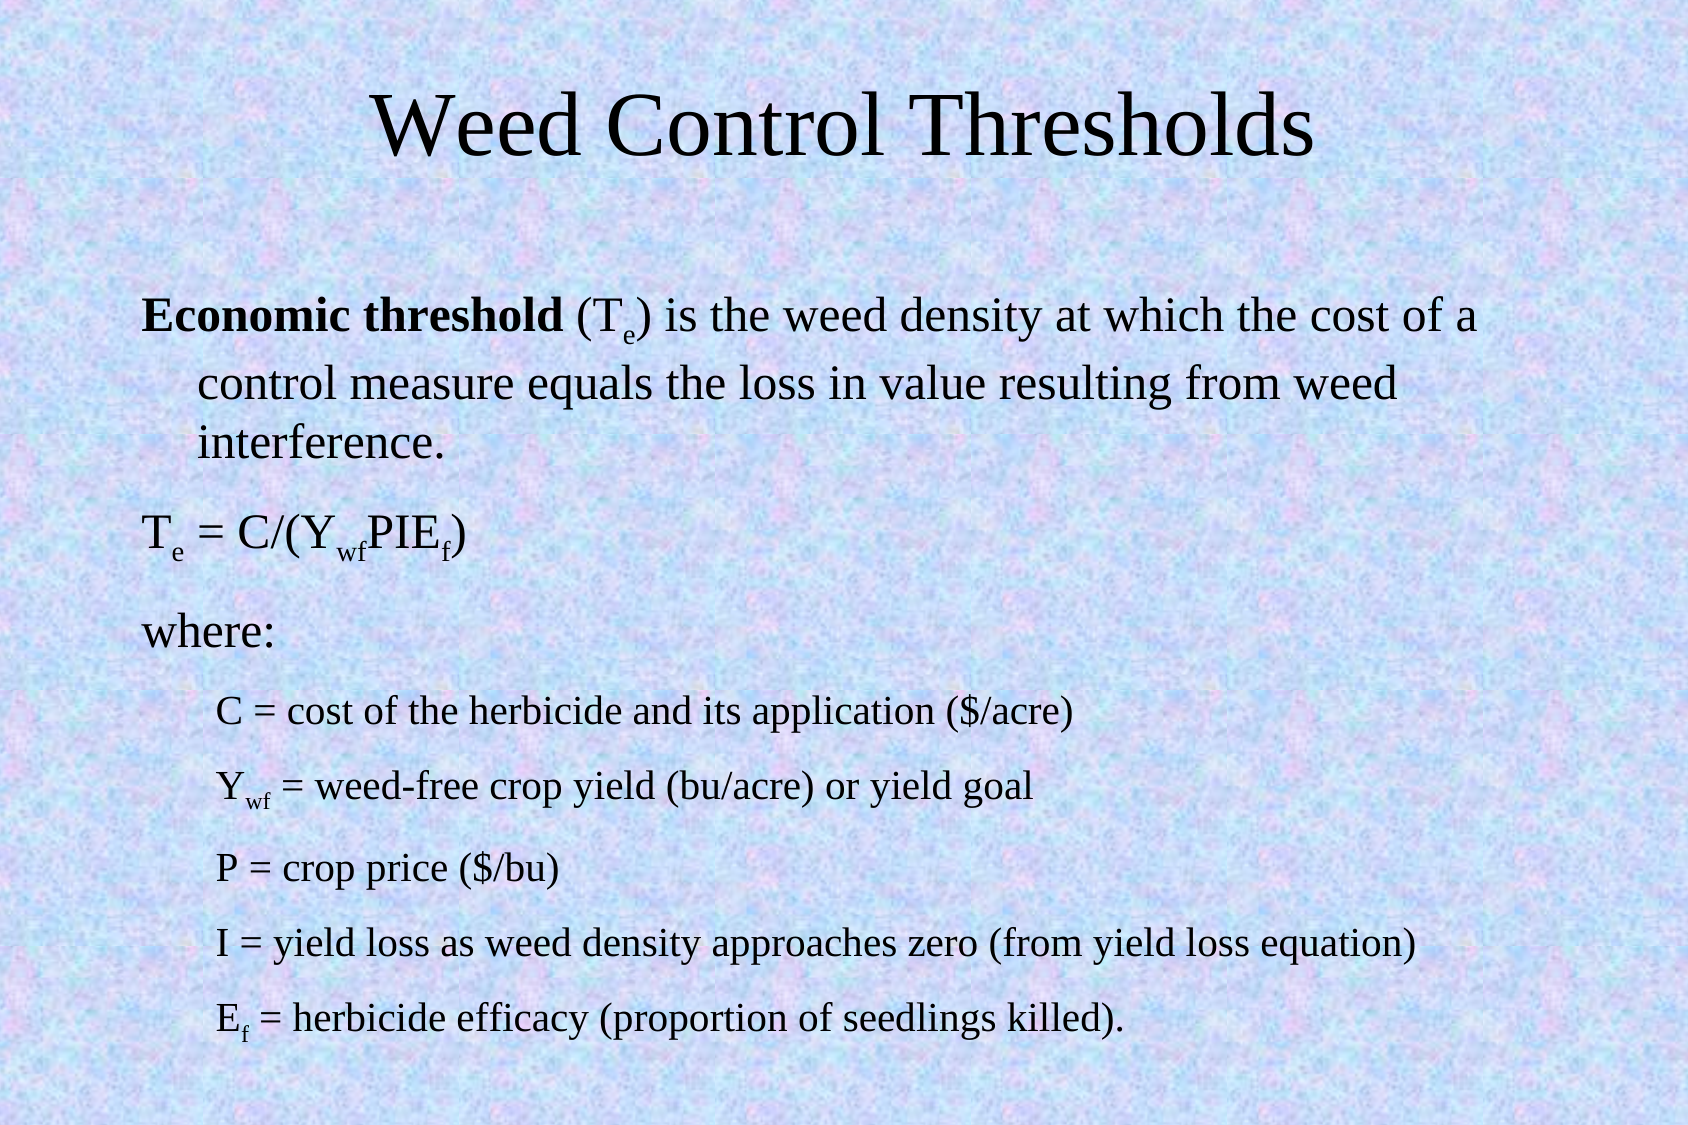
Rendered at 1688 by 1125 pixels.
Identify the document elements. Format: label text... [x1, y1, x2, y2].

list Economic threshold (Te) is the weed density at which the cost of a control measure equals the loss in value resulting from weed interference. Te = C/(YwfPIEf) where: C = cost of the herbicide and its application ($/acre) Ywf = weed-free crop yield (bu/acre) or yield goal P = crop price ($/bu) I = yield loss as weed density approaches zero (from yield loss equation) Ef = herbicide efficacy (proportion of seedlings killed). [126, 274, 1561, 1063]
picture [0, 0, 1688, 1125]
title Weed Control Thresholds [126, 24, 1561, 213]
